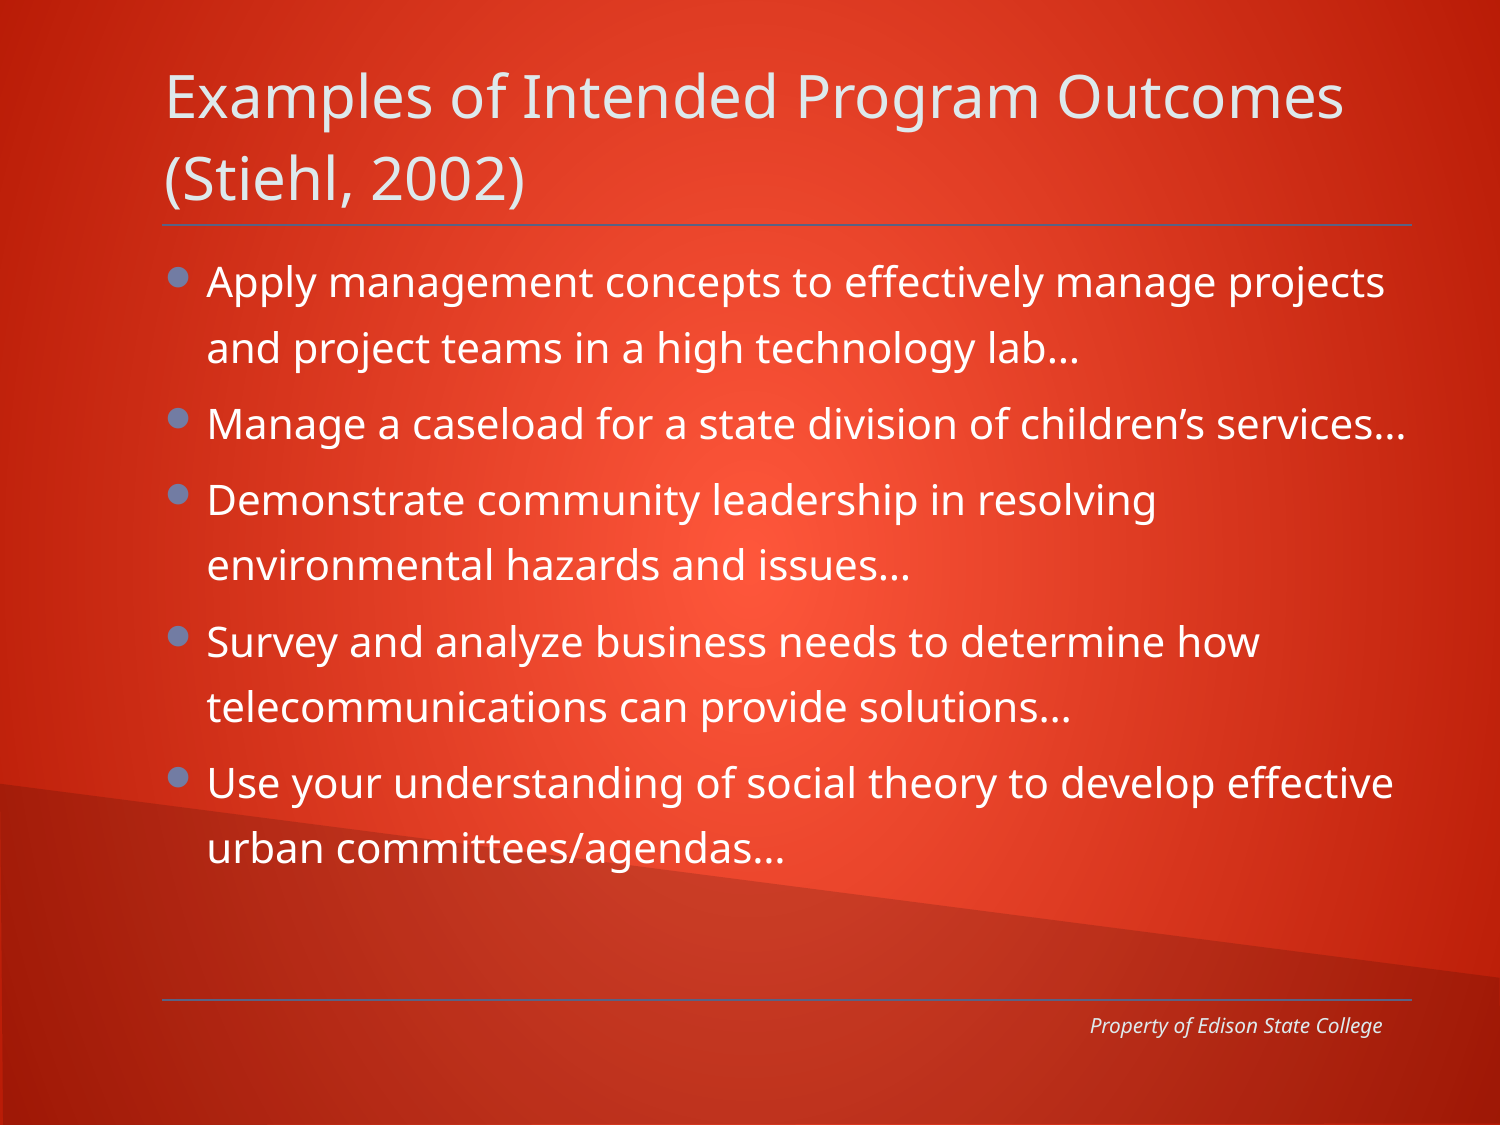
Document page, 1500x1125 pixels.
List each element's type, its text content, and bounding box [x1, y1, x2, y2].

title Examples of Intended Program Outcomes (Stiehl, 2002) [150, 45, 1425, 233]
footer Property of Edison State College [1074, 987, 1463, 1063]
list Apply management concepts to effectively manage projects and project teams in a high technology lab… Manage a caseload for a state division of children’s services… Demonstrate community leadership in resolving environmental hazards and issues… Survey and analyze business needs to determine how telecommunications can provide solutions… Use your understanding of social theory to develop effective urban committees/agendas… [150, 237, 1425, 950]
